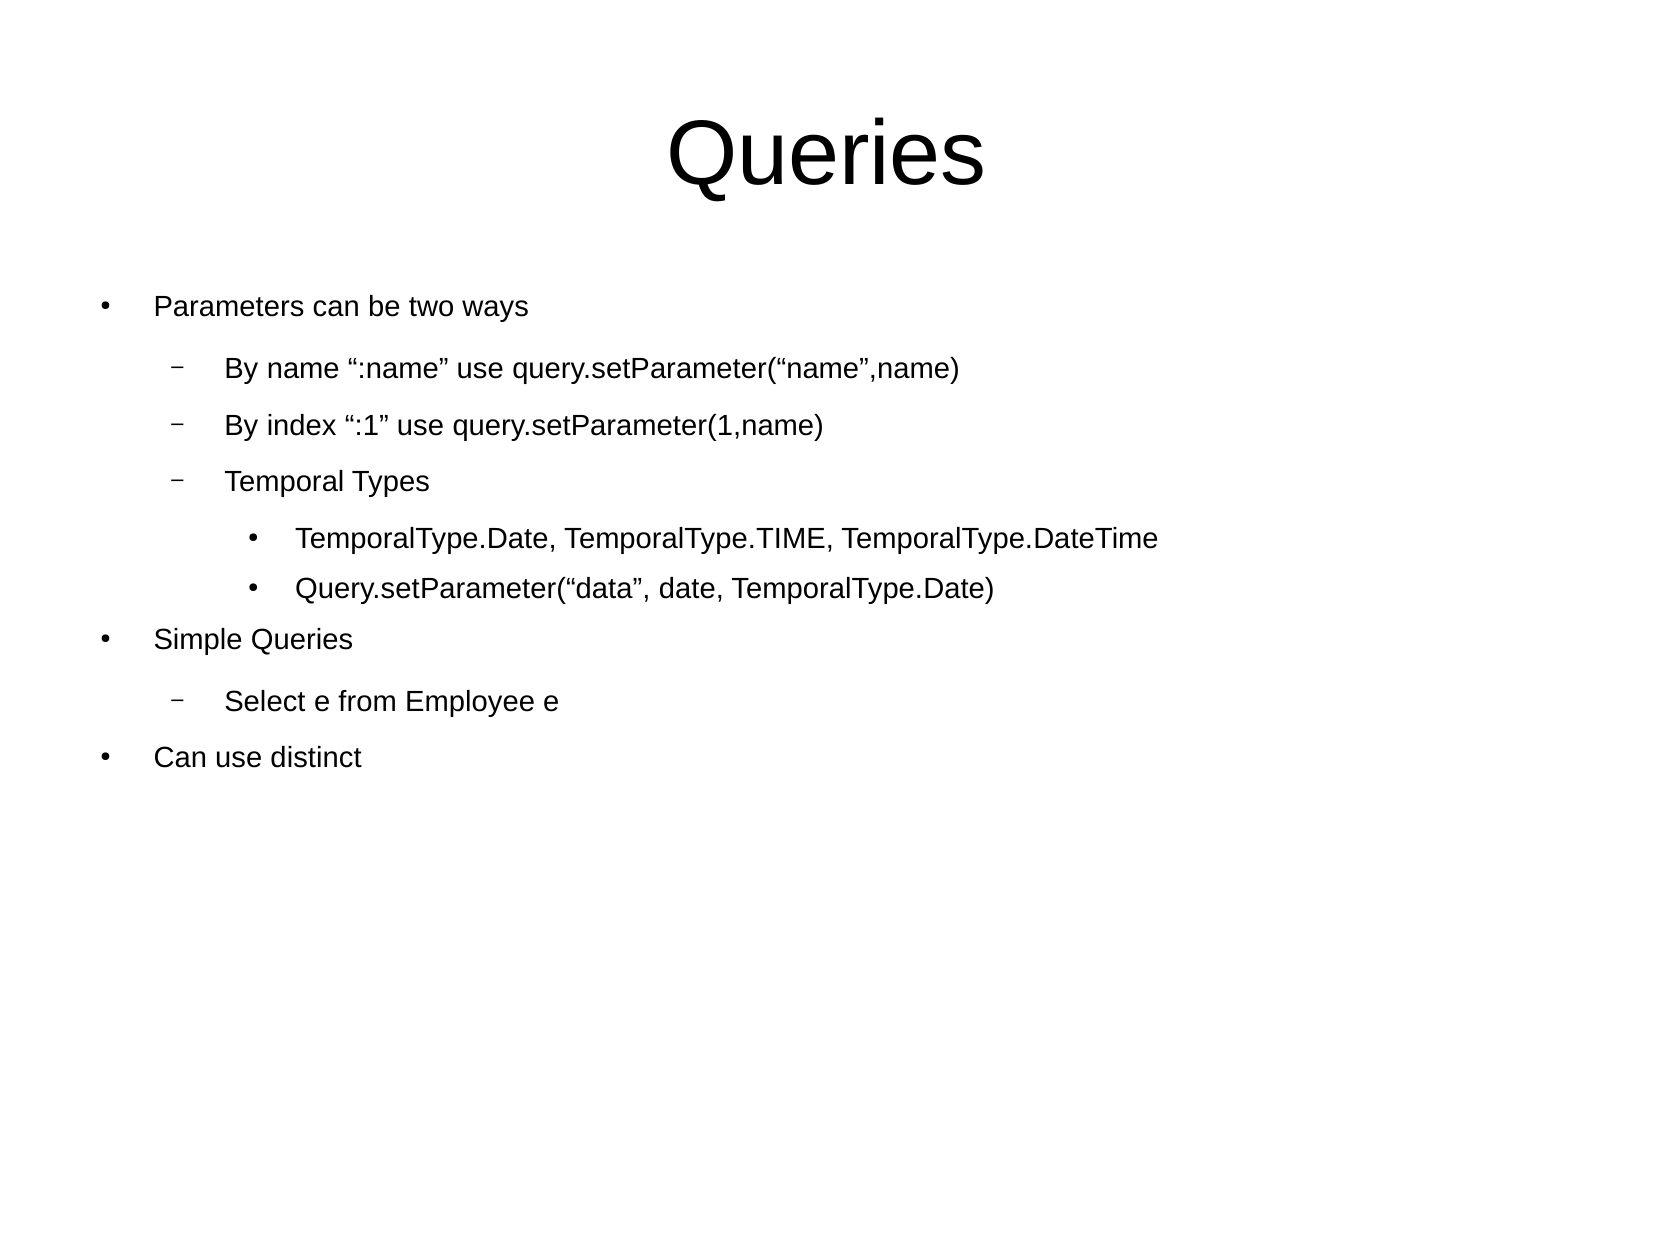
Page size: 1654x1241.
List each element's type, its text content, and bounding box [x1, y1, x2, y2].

title Queries [82, 49, 1571, 257]
list Parameters can be two ways By name “:name” use query.setParameter(“name”,name) By index “:1” use query.setParameter(1,name) Temporal Types TemporalType.Date, TemporalType.TIME, TemporalType.DateTime Query.setParameter(“data”, date, TemporalType.Date) Simple Queries Select e from Employee e Can use distinct [82, 290, 1538, 1010]
